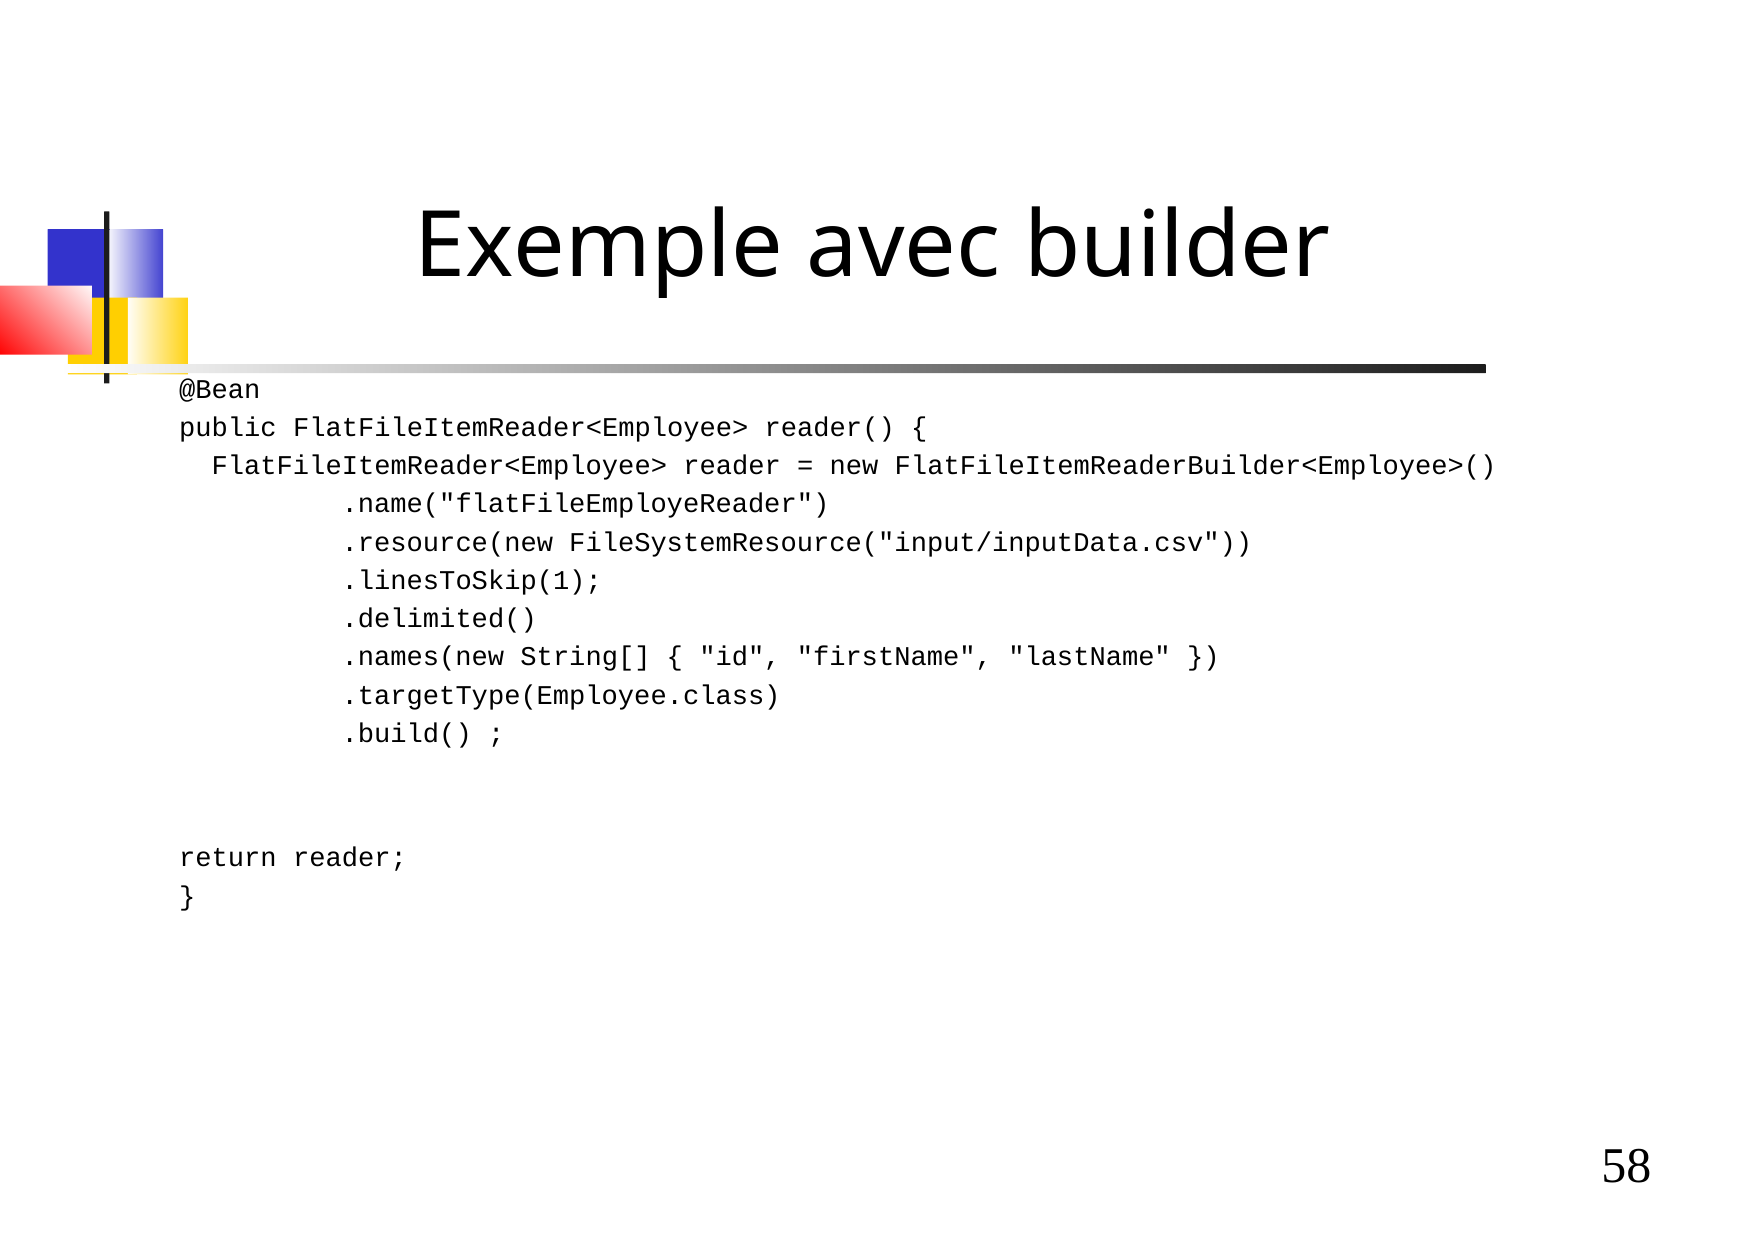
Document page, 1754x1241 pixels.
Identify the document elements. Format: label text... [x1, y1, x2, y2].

list @Bean public FlatFileItemReader<Employee> reader() { FlatFileItemReader<Employee> reader = new FlatFileItemReaderBuilder<Employee>() .name("flatFileEmployeReader") .resource(new FileSystemResource("input/inputData.csv")) .linesToSkip(1); .delimited() .names(new String[] { "id", "firstName", "lastName" }) .targetType(Employee.class) .build() ; return reader; } [179, 371, 1567, 1091]
title Exemple avec builder [179, 139, 1567, 351]
